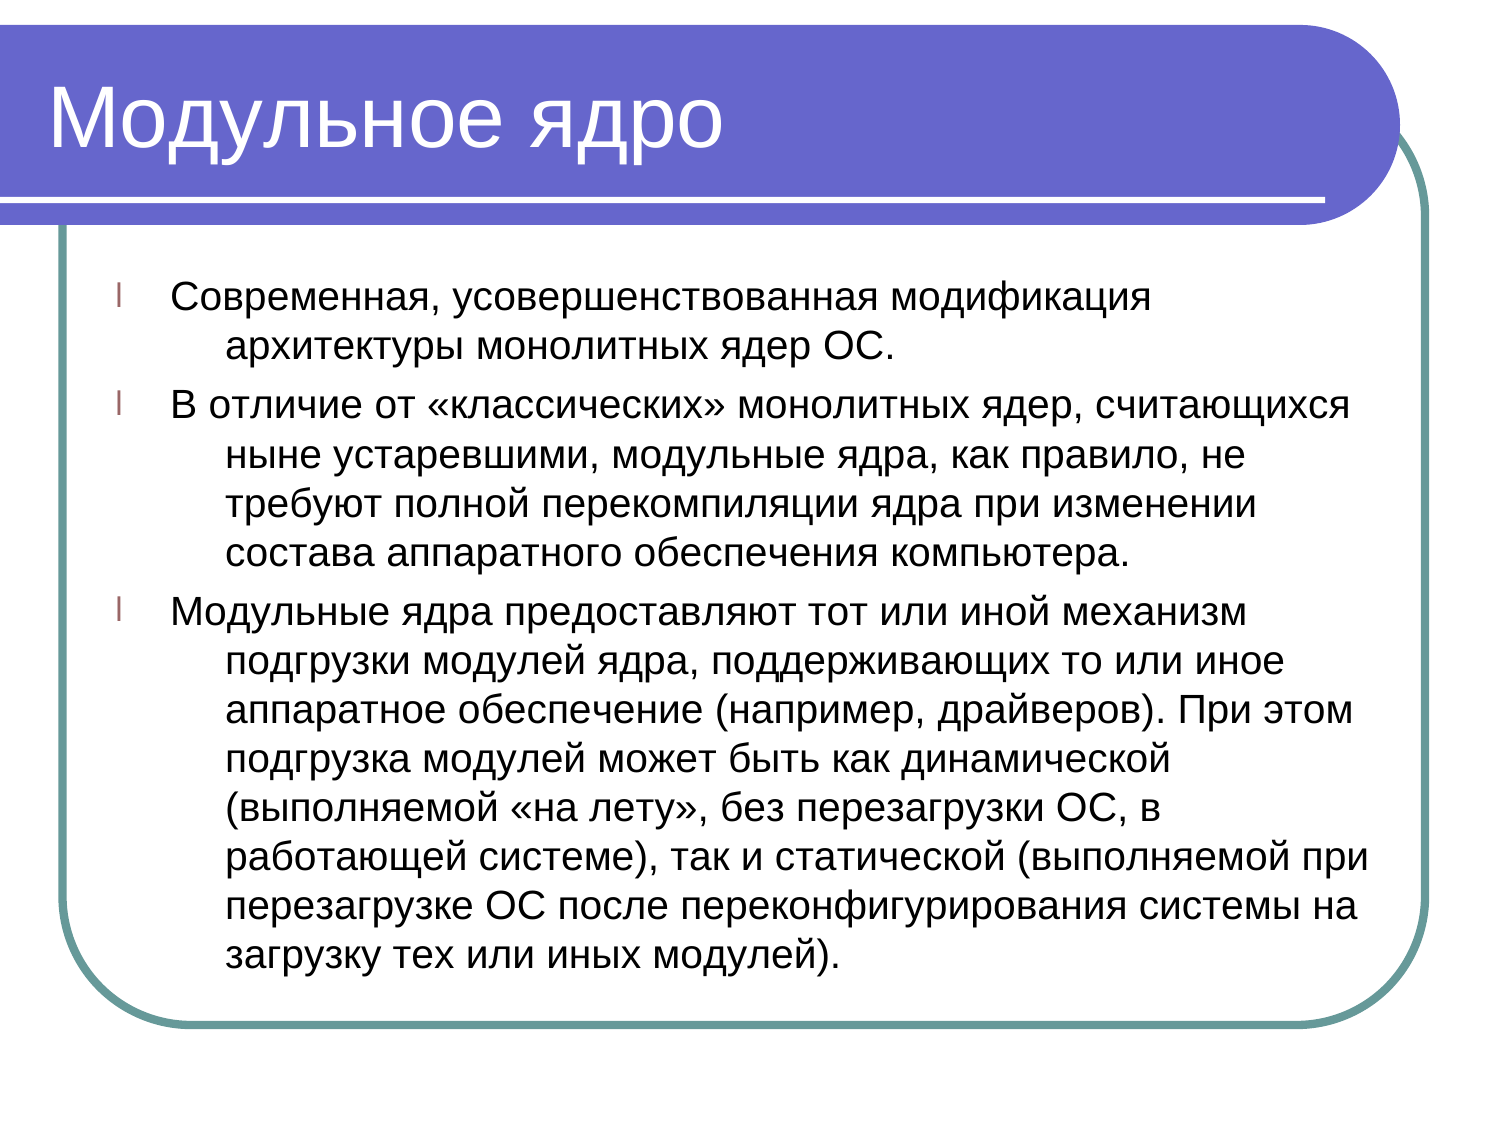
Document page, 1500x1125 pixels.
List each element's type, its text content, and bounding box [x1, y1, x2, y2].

title Модульное ядро [32, 37, 1347, 188]
list Cовременная, усовершенствованная модификация архитектуры монолитных ядер ОС. В отличие от «классических» монолитных ядер, считающихся ныне устаревшими, модульные ядра, как правило, не требуют полной перекомпиляции ядра при изменении состава аппаратного обеспечения компьютера. Модульные ядра предоставляют тот или иной механизм подгрузки модулей ядра, поддерживающих то или иное аппаратное обеспечение (например, драйверов). При этом подгрузка модулей может быть как динамической (выполняемой «на лету», без перезагрузки ОС, в работающей системе), так и статической (выполняемой при перезагрузке ОС после переконфигурирования системы на загрузку тех или иных модулей). [99, 262, 1400, 988]
